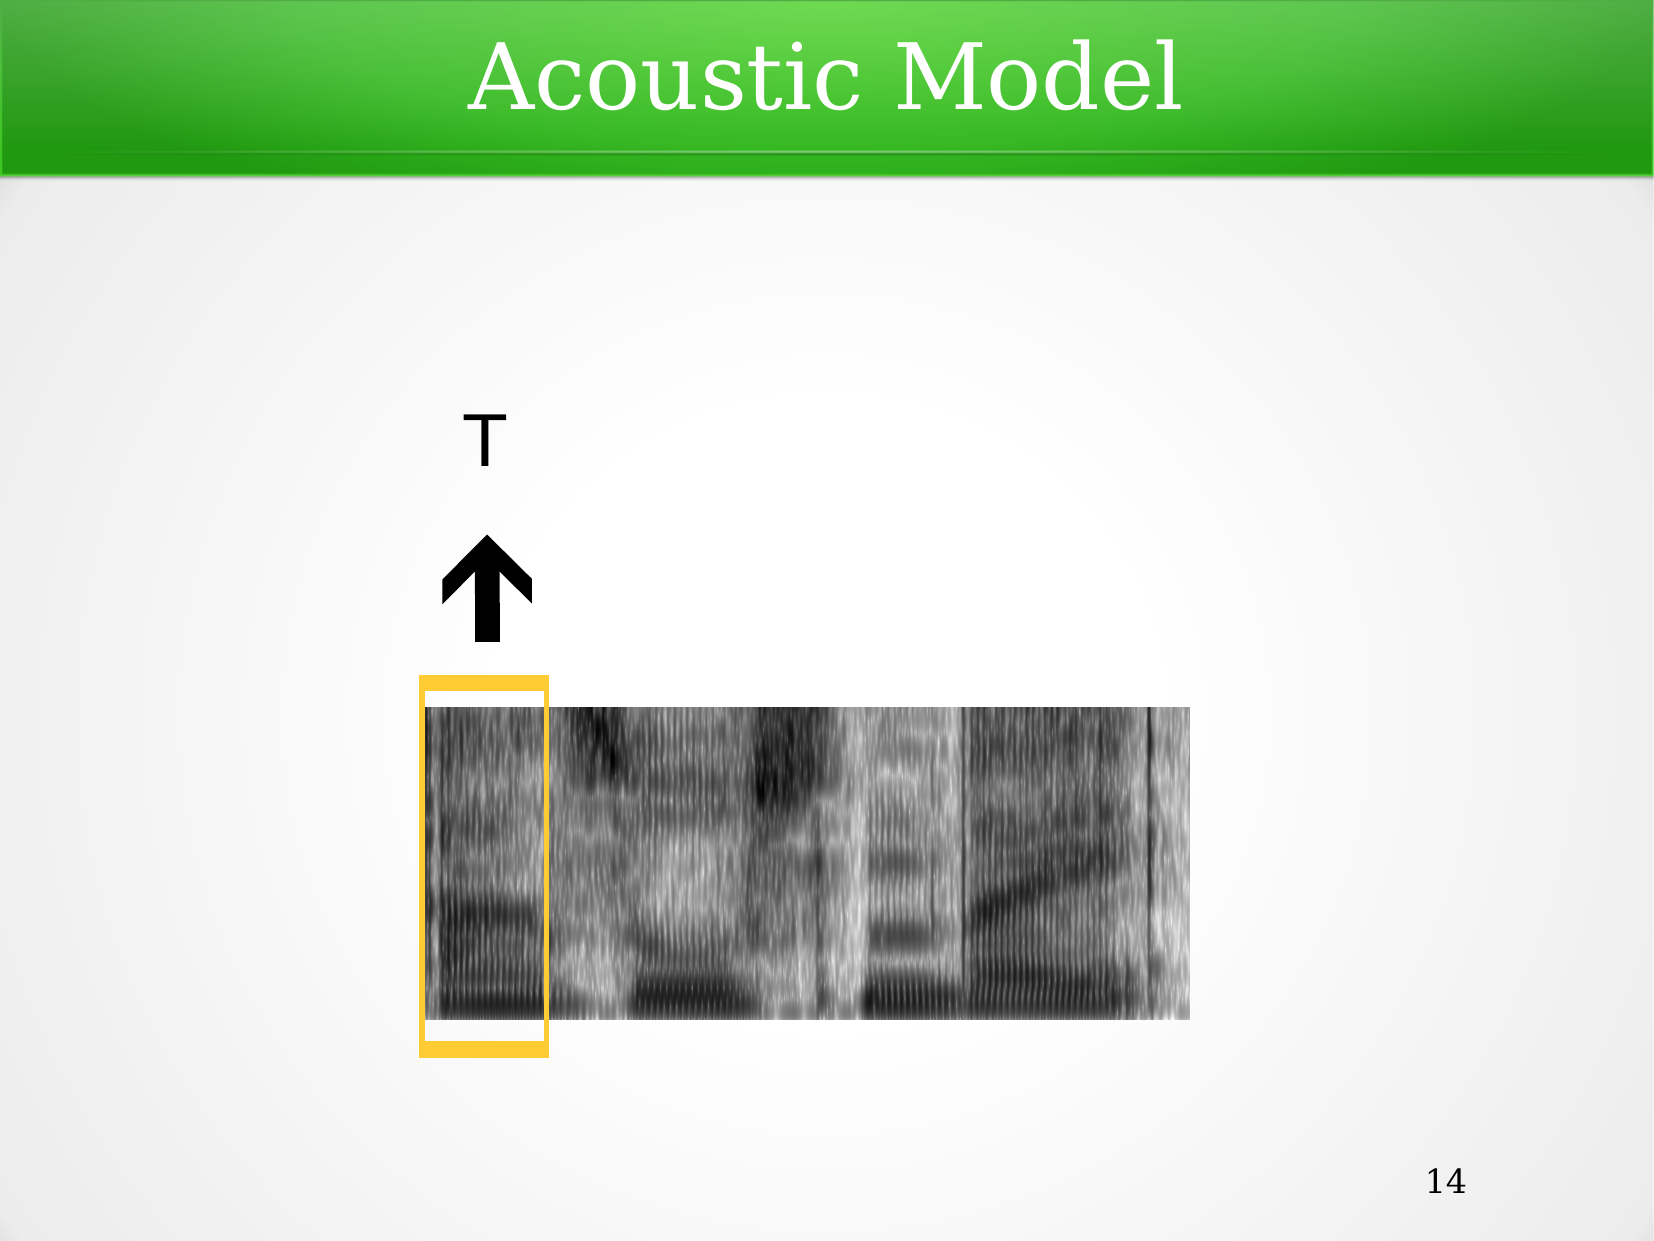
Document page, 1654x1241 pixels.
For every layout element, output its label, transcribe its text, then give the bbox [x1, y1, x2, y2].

text_box T [447, 391, 1228, 491]
picture [0, 0, 1654, 1241]
title Acoustic Model [82, 11, 1571, 154]
